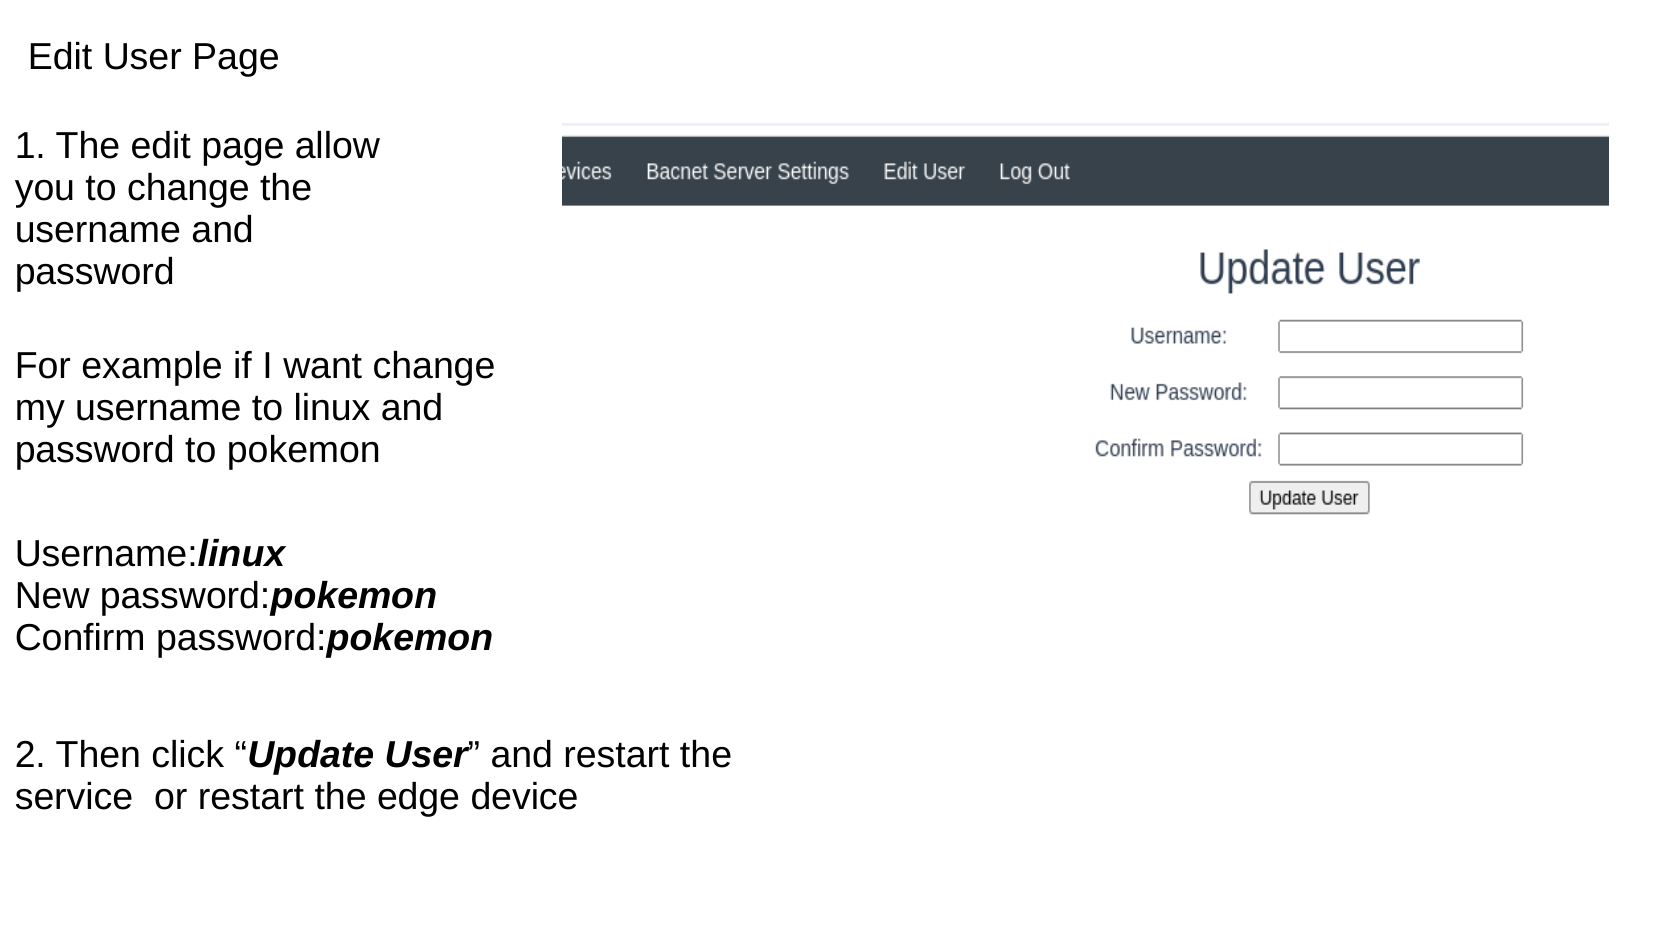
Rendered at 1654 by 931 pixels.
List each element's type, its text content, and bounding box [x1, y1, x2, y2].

picture [562, 123, 1609, 638]
title Edit User Page [7, 0, 301, 113]
text_box Username:linux New password:pokemon Confirm password:pokemon [0, 525, 526, 708]
text_box 2. Then click “Update User” and restart the service or restart the edge device [0, 726, 788, 826]
text_box 1. The edit page allow you to change the username and password [0, 117, 413, 301]
text_box For example if I want change my username to linux and password to pokemon [0, 337, 563, 563]
